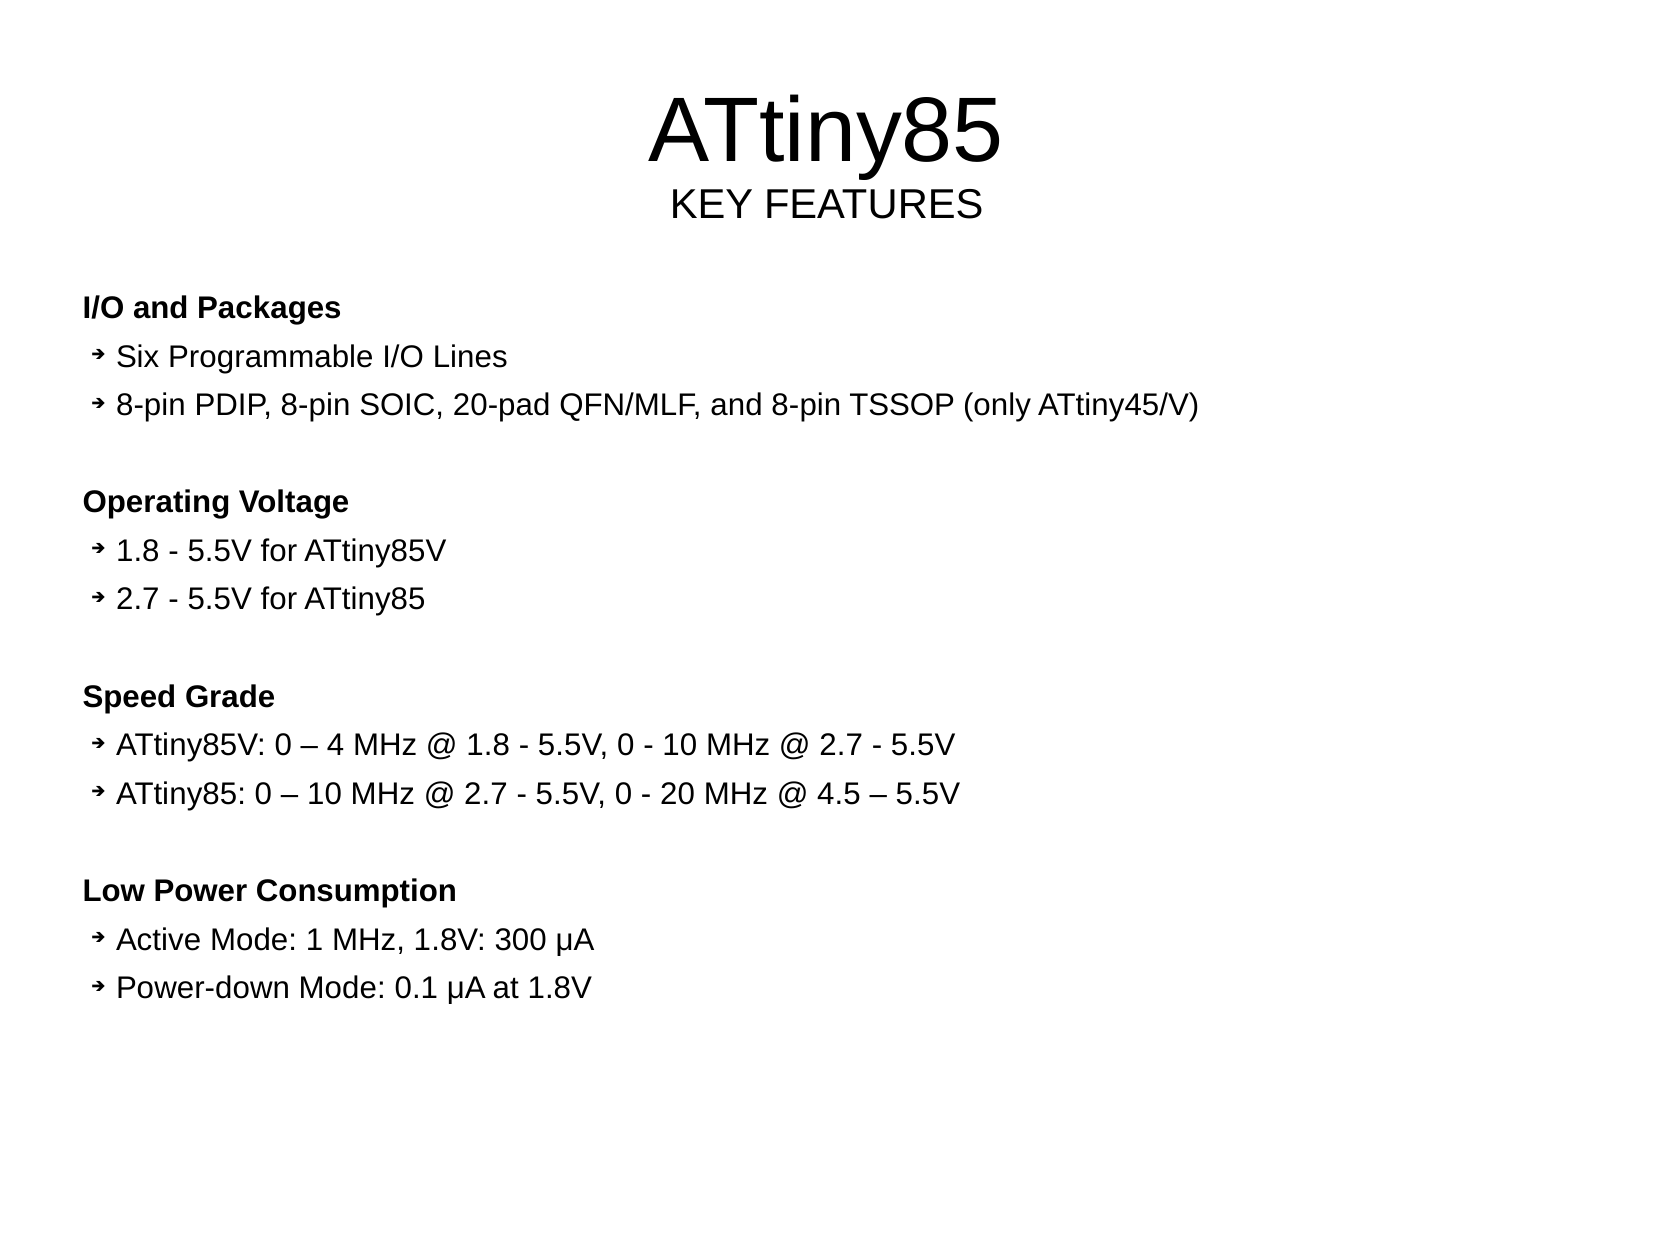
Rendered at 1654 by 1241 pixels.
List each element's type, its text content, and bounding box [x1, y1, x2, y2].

title ATtiny85 KEY FEATURES [82, 49, 1571, 257]
list I/O and Packages Six Programmable I/O Lines 8-pin PDIP, 8-pin SOIC, 20-pad QFN/MLF, and 8-pin TSSOP (only ATtiny45/V) Operating Voltage 1.8 - 5.5V for ATtiny85V 2.7 - 5.5V for ATtiny85 Speed Grade ATtiny85V: 0 – 4 MHz @ 1.8 - 5.5V, 0 - 10 MHz @ 2.7 - 5.5V ATtiny85: 0 – 10 MHz @ 2.7 - 5.5V, 0 - 20 MHz @ 4.5 – 5.5V Low Power Consumption Active Mode: 1 MHz, 1.8V: 300 μA Power-down Mode: 0.1 μA at 1.8V [82, 290, 1571, 1010]
